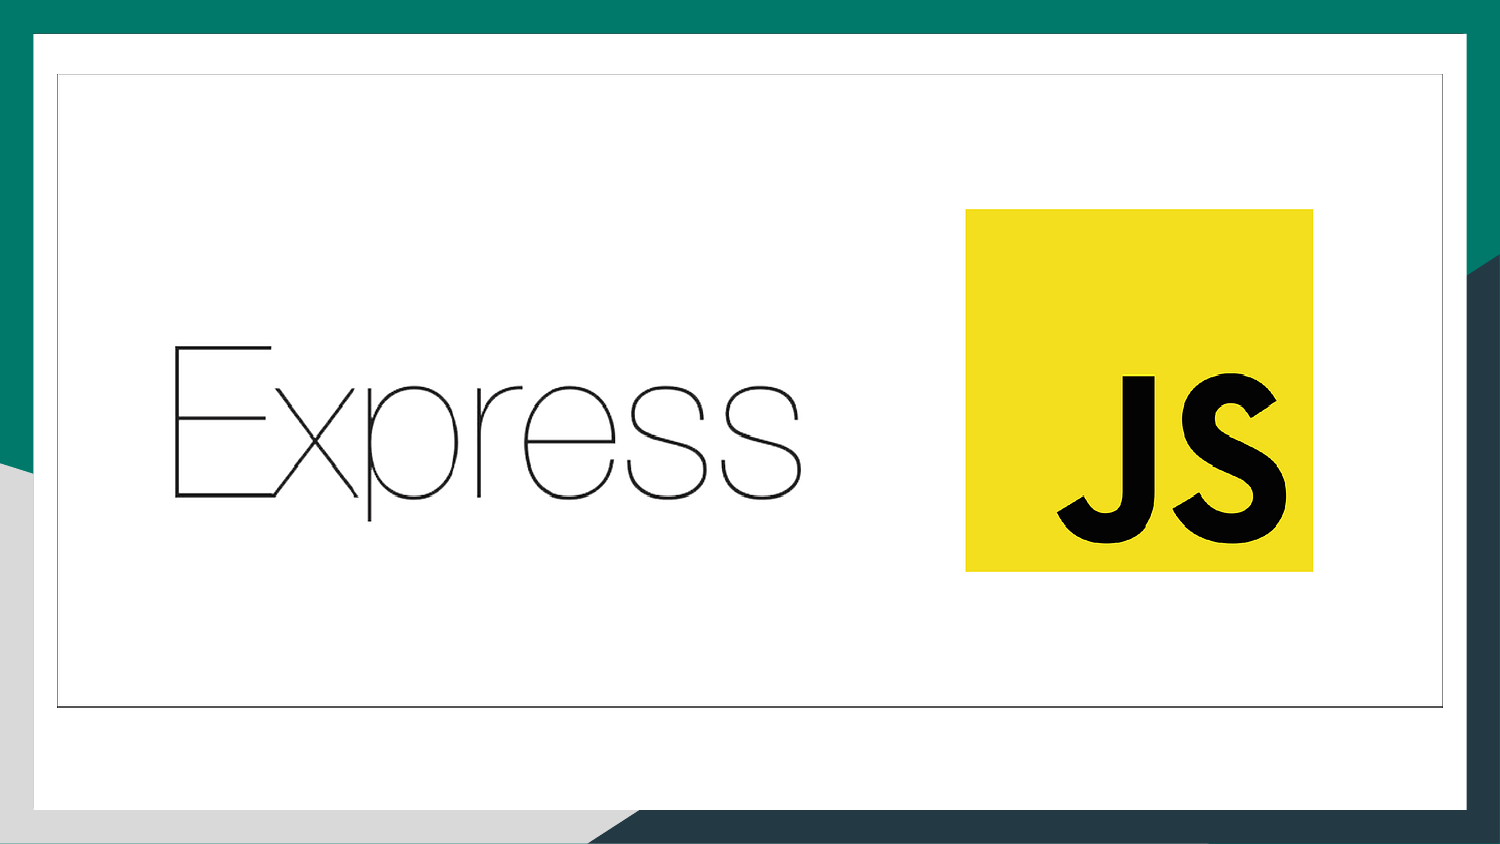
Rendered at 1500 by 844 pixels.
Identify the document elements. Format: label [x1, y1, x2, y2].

picture [57, 74, 1443, 708]
